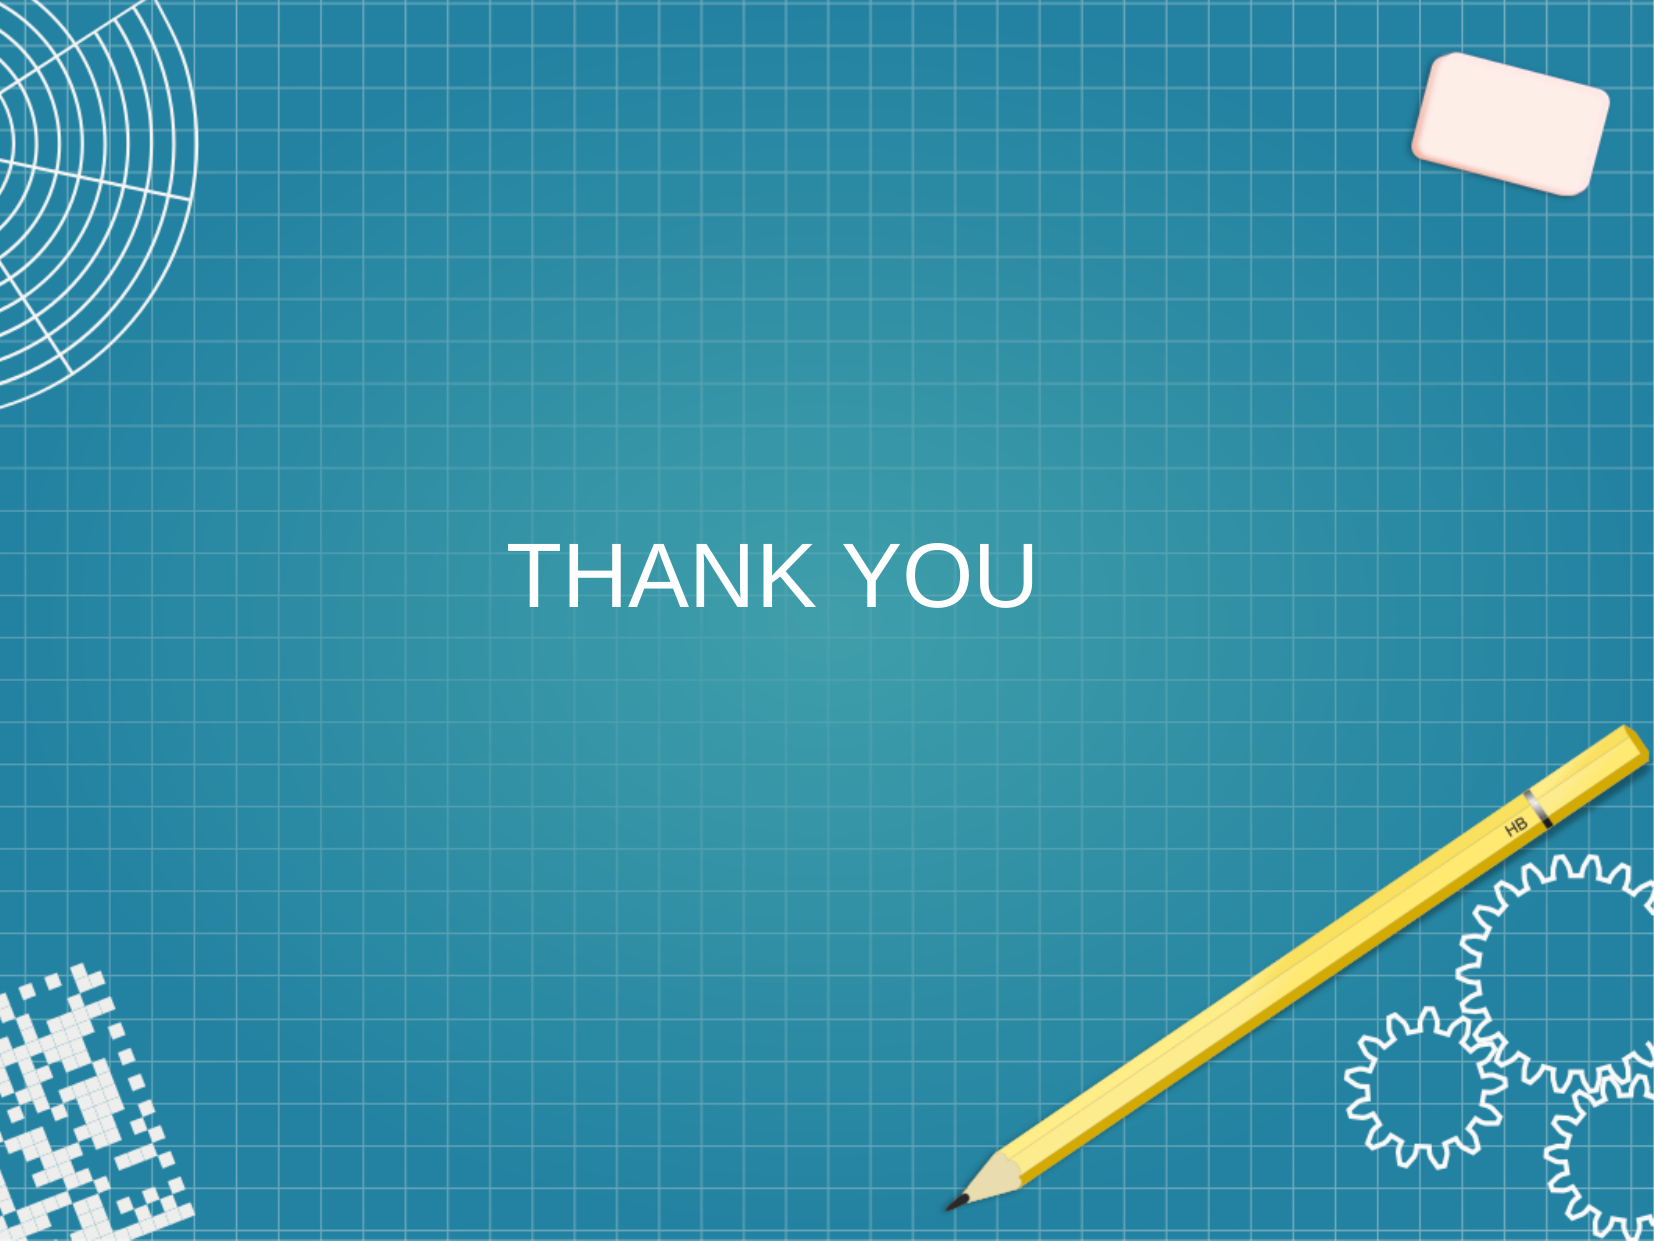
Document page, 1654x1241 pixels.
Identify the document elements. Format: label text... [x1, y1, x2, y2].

title THANK YOU [47, 359, 1501, 792]
picture [0, 0, 1654, 1241]
